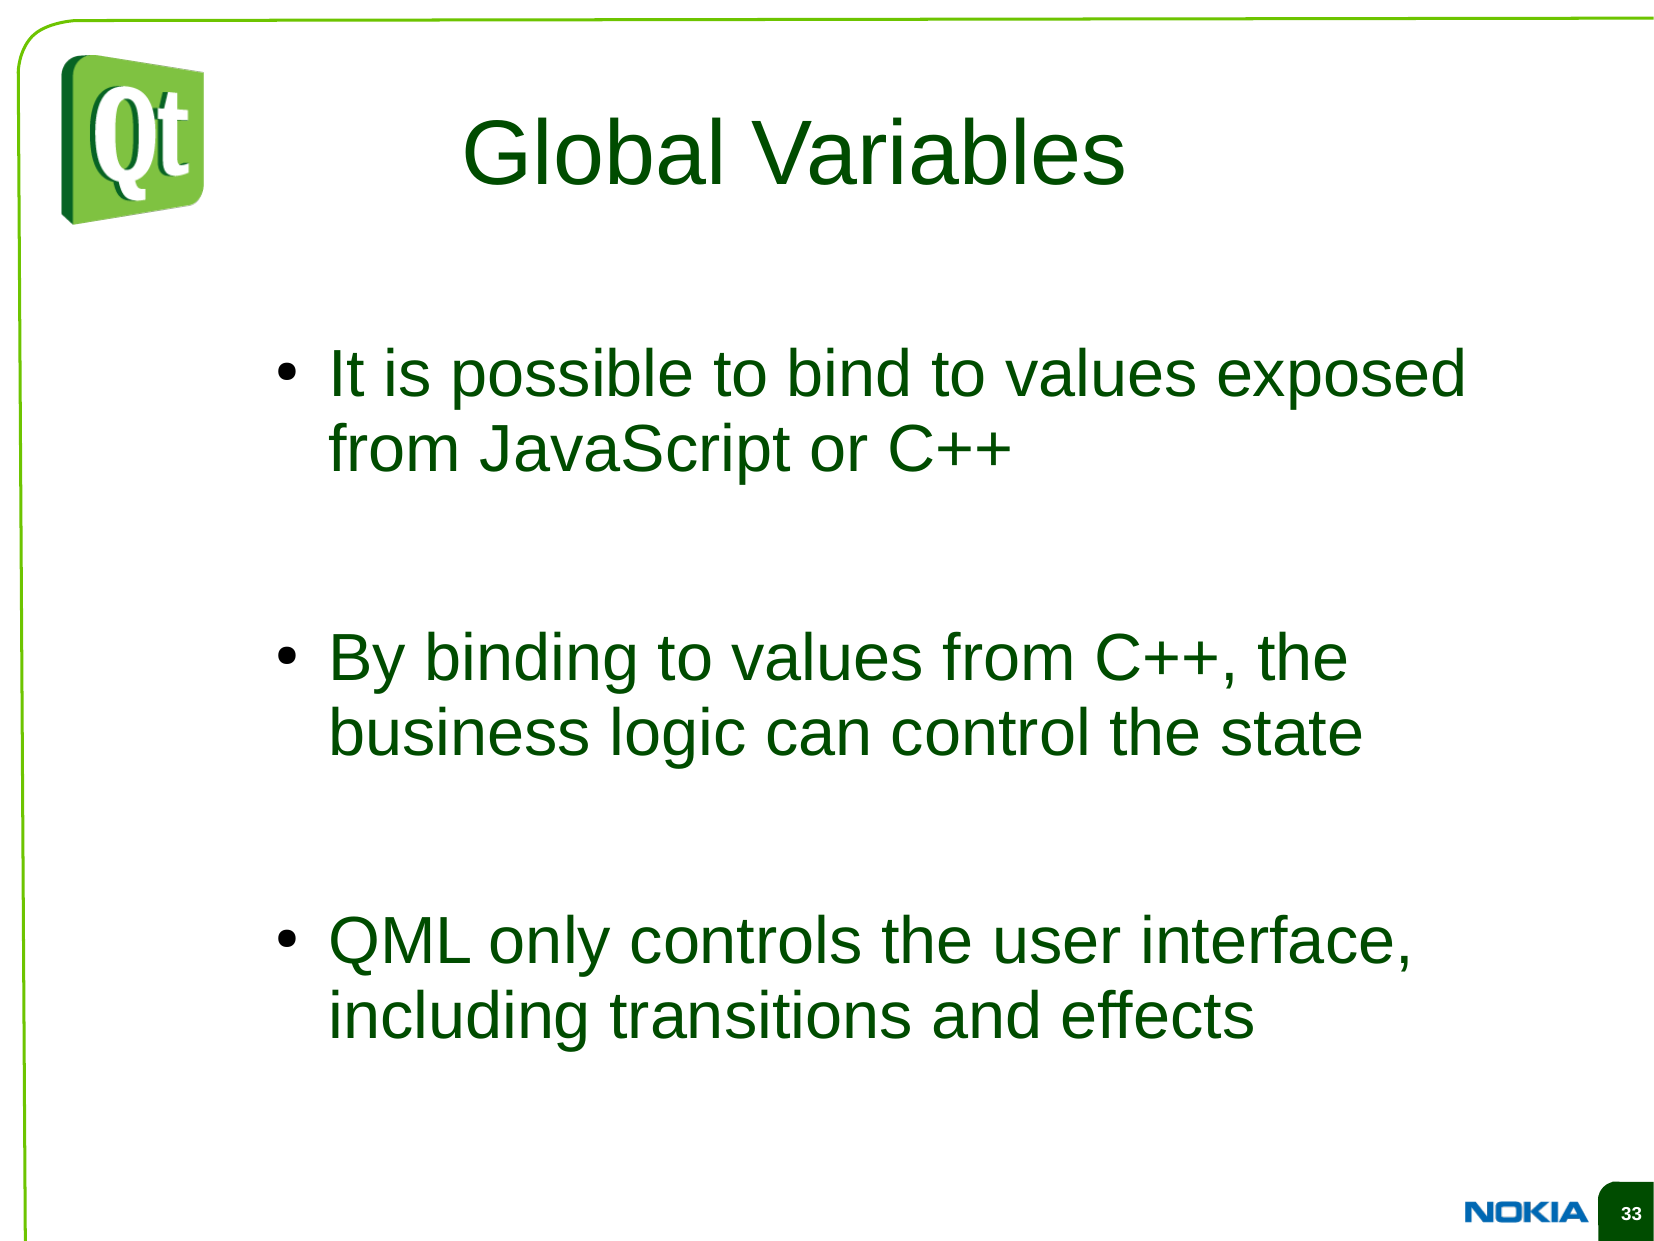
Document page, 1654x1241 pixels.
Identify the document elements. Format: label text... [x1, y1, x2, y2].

picture [61, 55, 204, 225]
title Global Variables [257, 56, 1333, 250]
picture [1465, 1201, 1589, 1223]
list It is possible to bind to values exposed from JavaScript or C++ By binding to values from C++, the business logic can control the state QML only controls the user interface, including transitions and effects [257, 336, 1577, 1156]
